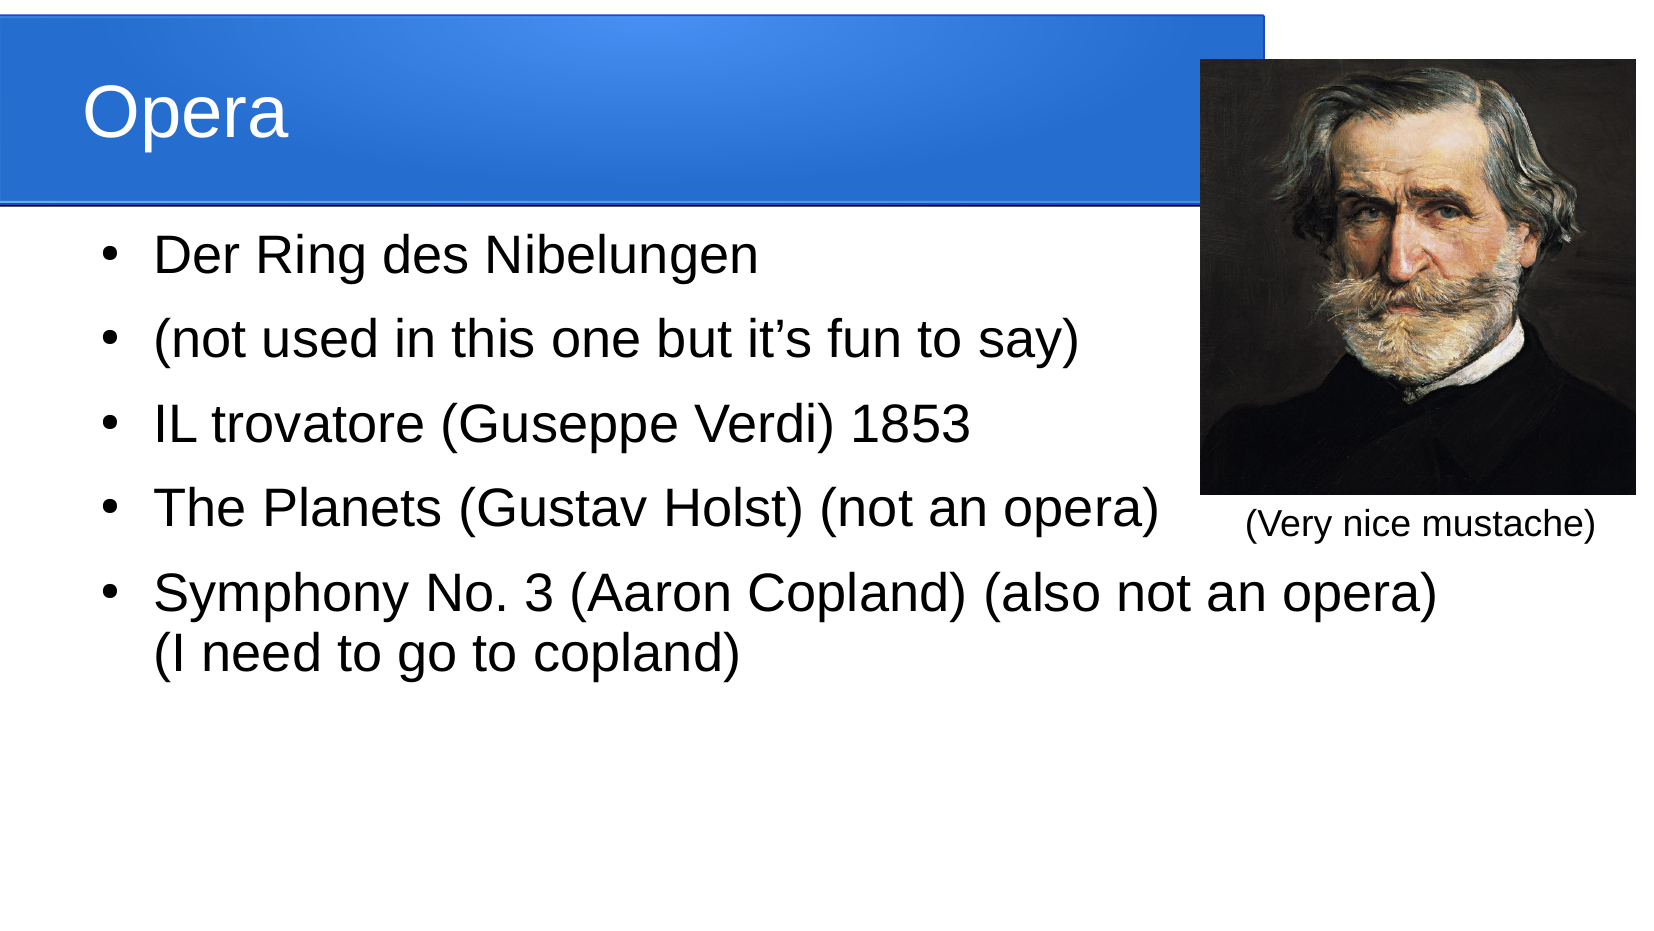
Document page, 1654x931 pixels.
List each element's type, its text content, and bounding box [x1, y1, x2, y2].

picture [1200, 59, 1636, 496]
text_box (Very nice mustache) [1230, 495, 1654, 552]
list Der Ring des Nibelungen (not used in this one but it’s fun to say) IL trovatore (Guseppe Verdi) 1853 The Planets (Gustav Holst) (not an opera) Symphony No. 3 (Aaron Copland) (also not an opera) (I need to go to copland) [82, 224, 1571, 764]
title Opera [82, 35, 1235, 189]
